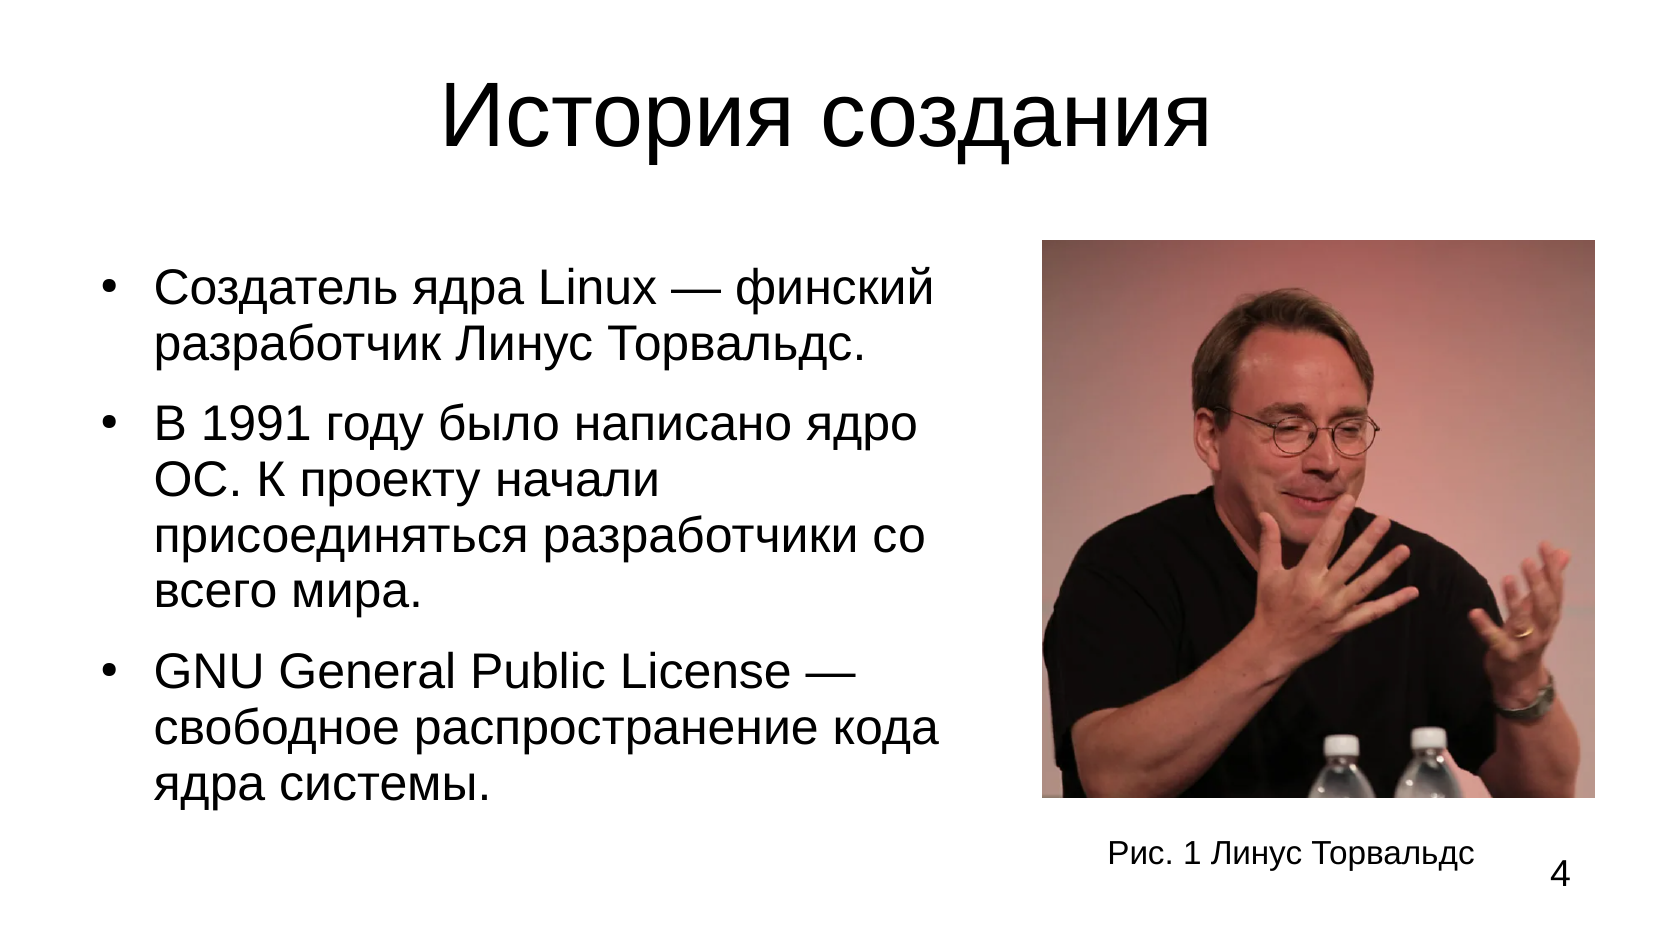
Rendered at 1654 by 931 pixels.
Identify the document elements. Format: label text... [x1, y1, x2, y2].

picture [1042, 240, 1595, 798]
list Создатель ядра Linux — финский разработчик Линус Торвальдс. В 1991 году было написано ядро ОС. К проекту начали присоединяться разработчики со всего мира. GNU General Public License — свободное распространение кода ядра системы. [82, 192, 975, 857]
text_box <number> [1535, 845, 1654, 916]
title История создания [82, 37, 1571, 193]
text_box Рис. 1 Линус Торвальдс [1092, 826, 1490, 879]
